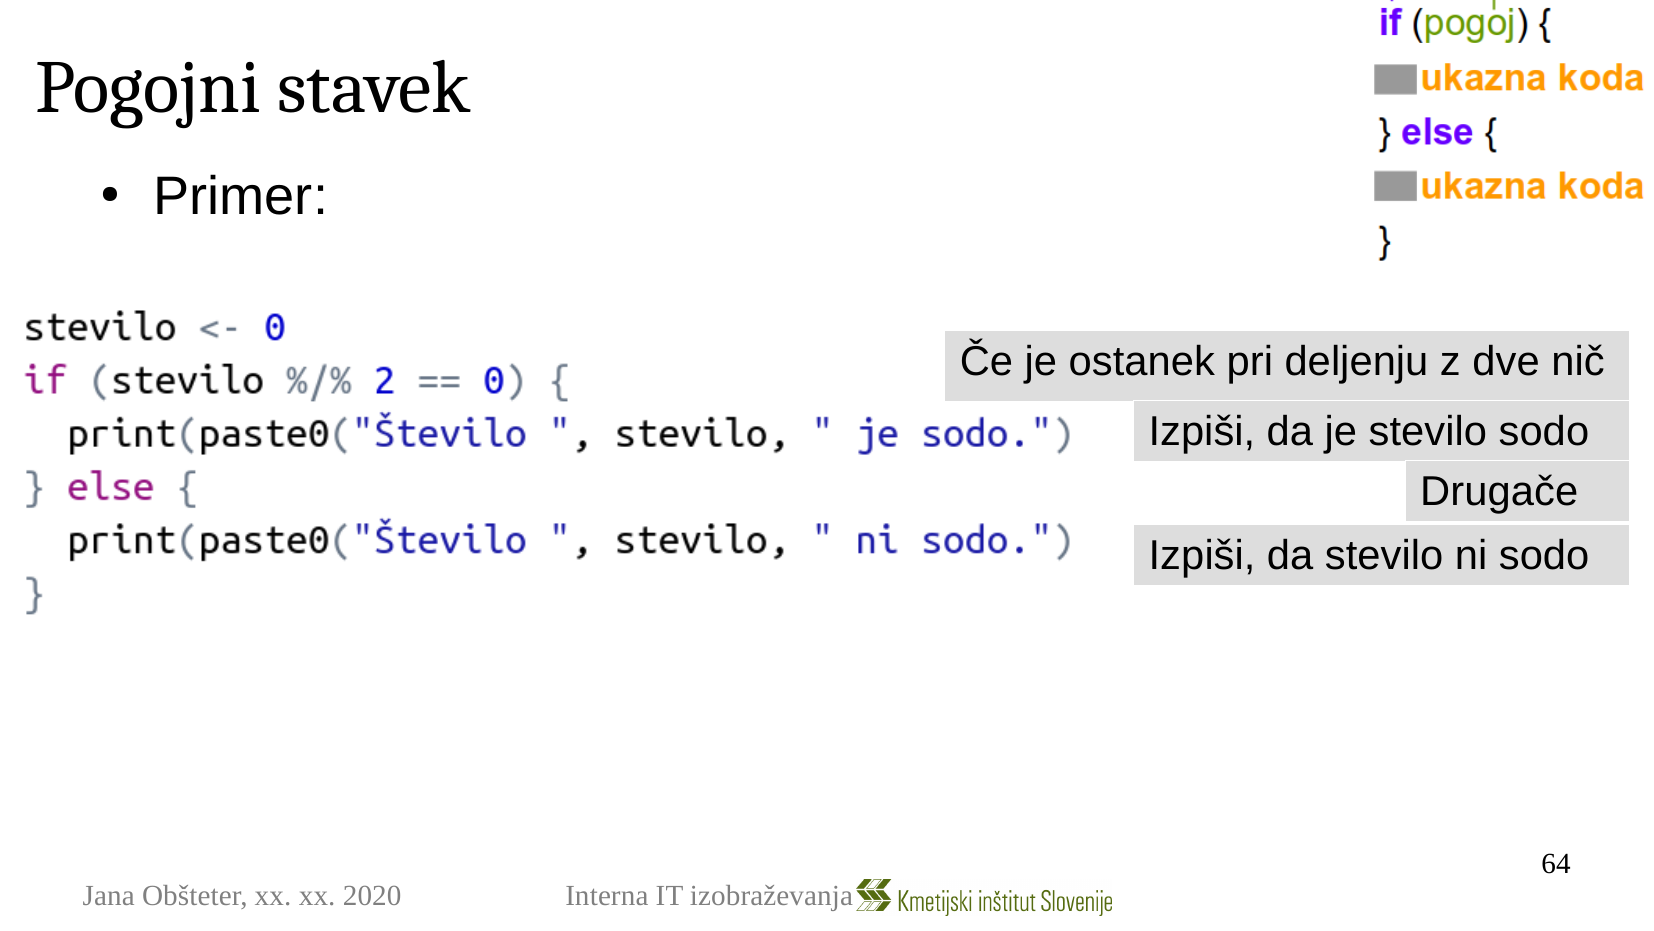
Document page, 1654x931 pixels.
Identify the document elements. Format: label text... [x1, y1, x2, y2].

text_box Če je ostanek pri deljenju z dve nič [944, 330, 1630, 402]
picture [22, 292, 82, 638]
picture [1363, 0, 1654, 272]
text_box Izpiši, da stevilo ni sodo [1133, 524, 1630, 586]
text_box Drugače [1405, 460, 1630, 522]
picture [856, 879, 1112, 916]
text_box Izpiši, da je stevilo sodo [1133, 400, 1630, 462]
title Pogojni stavek [35, 21, 1363, 154]
list Primer: [82, 165, 1642, 827]
